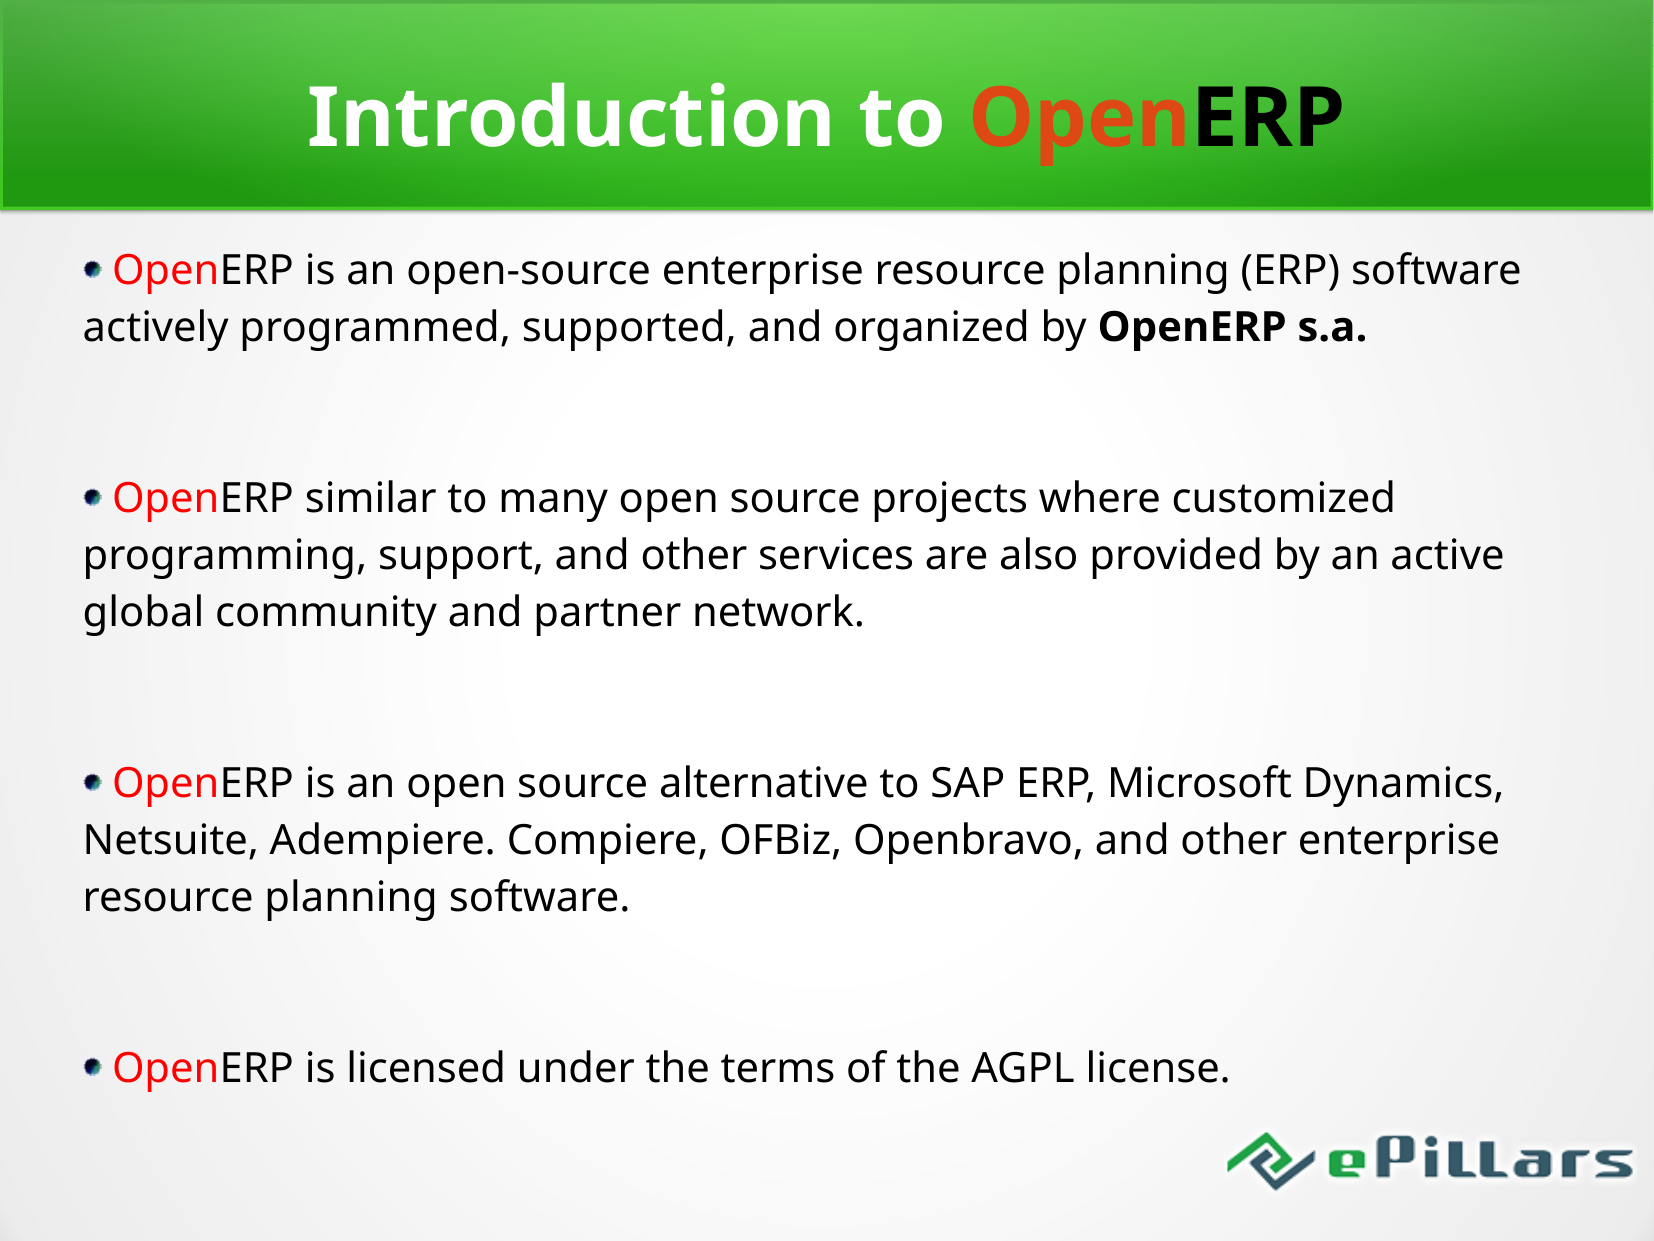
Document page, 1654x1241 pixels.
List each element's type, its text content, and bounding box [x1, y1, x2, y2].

picture [1224, 1124, 1637, 1201]
picture [82, 259, 102, 278]
title Introduction to OpenERP [82, 49, 1571, 179]
subtitle OpenERP is an open-source enterprise resource planning (ERP) software actively programmed, supported, and organized by OpenERP s.a. OpenERP similar to many open source projects where customized programming, support, and other services are also provided by an active global community and partner network. OpenERP is an open source alternative to SAP ERP, Microsoft Dynamics, Netsuite, Adempiere. Compiere, OFBiz, Openbravo, and other enterprise resource planning software. OpenERP is licensed under the terms of the AGPL license. [82, 307, 1538, 1028]
picture [82, 1056, 102, 1076]
